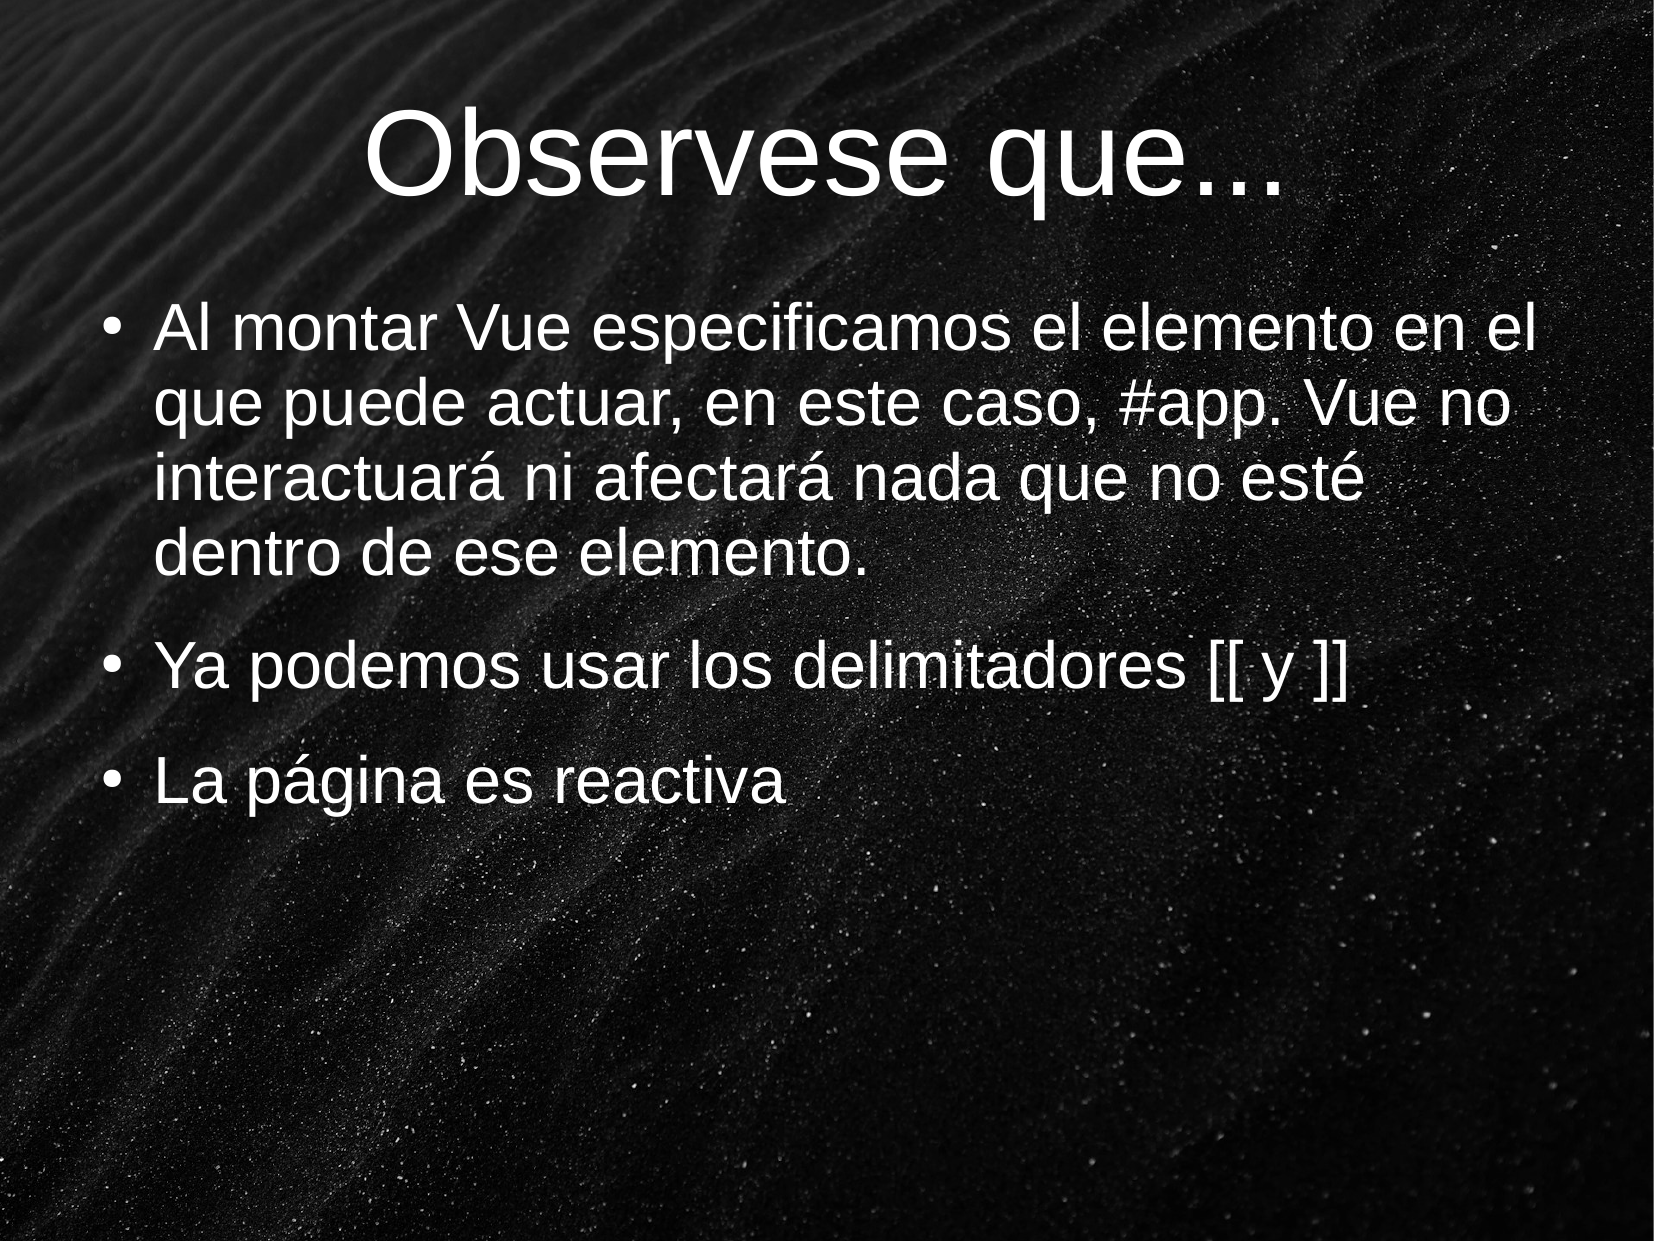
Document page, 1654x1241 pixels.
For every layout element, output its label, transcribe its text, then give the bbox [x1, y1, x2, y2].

picture [0, 0, 1654, 1241]
list Al montar Vue especificamos el elemento en el que puede actuar, en este caso, #app. Vue no interactuará ni afectará nada que no esté dentro de ese elemento. Ya podemos usar los delimitadores [[ y ]] La página es reactiva [82, 290, 1571, 1010]
title Observese que... [82, 49, 1571, 257]
